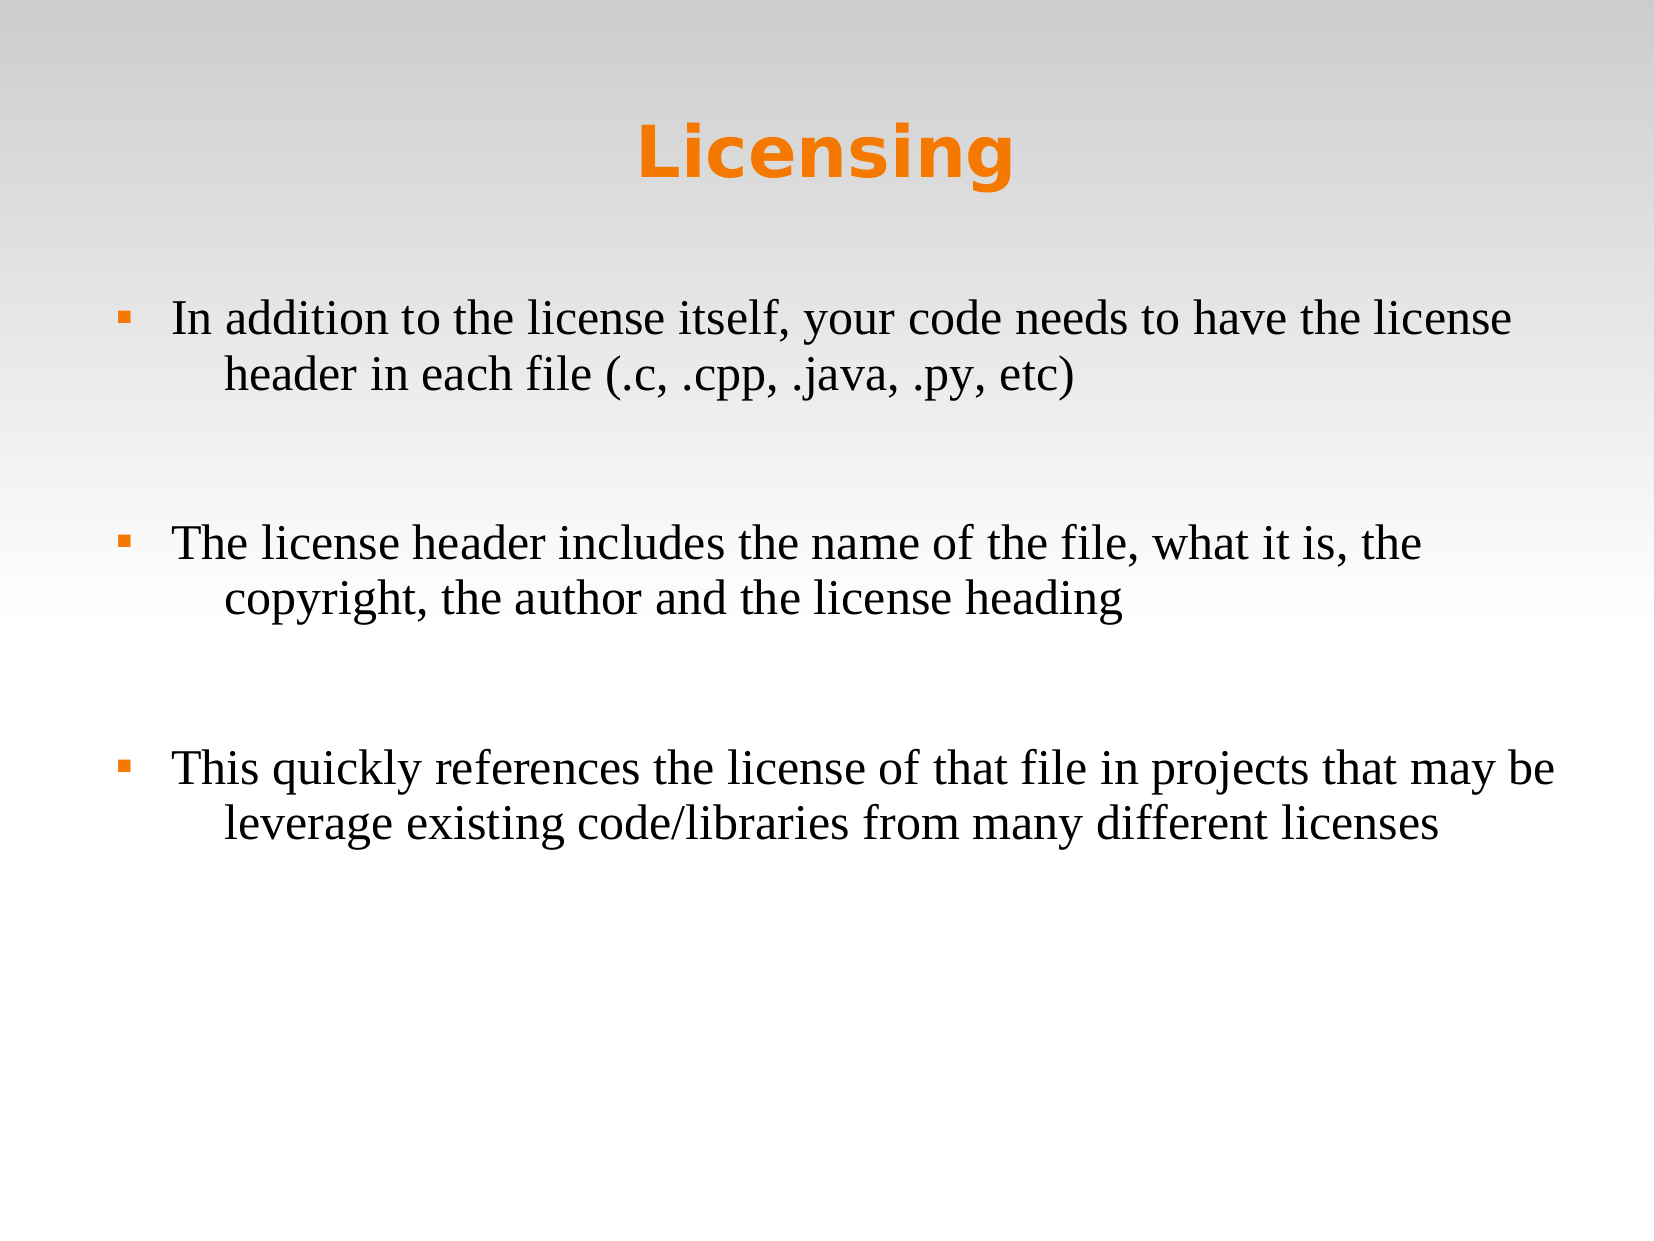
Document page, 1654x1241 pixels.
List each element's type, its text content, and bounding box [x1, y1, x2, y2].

list In addition to the license itself, your code needs to have the license header in each file (.c, .cpp, .java, .py, etc) The license header includes the name of the file, what it is, the copyright, the author and the license heading This quickly references the license of that file in projects that may be leverage existing code/libraries from many different licenses [82, 290, 1571, 1109]
title Licensing [82, 49, 1571, 257]
